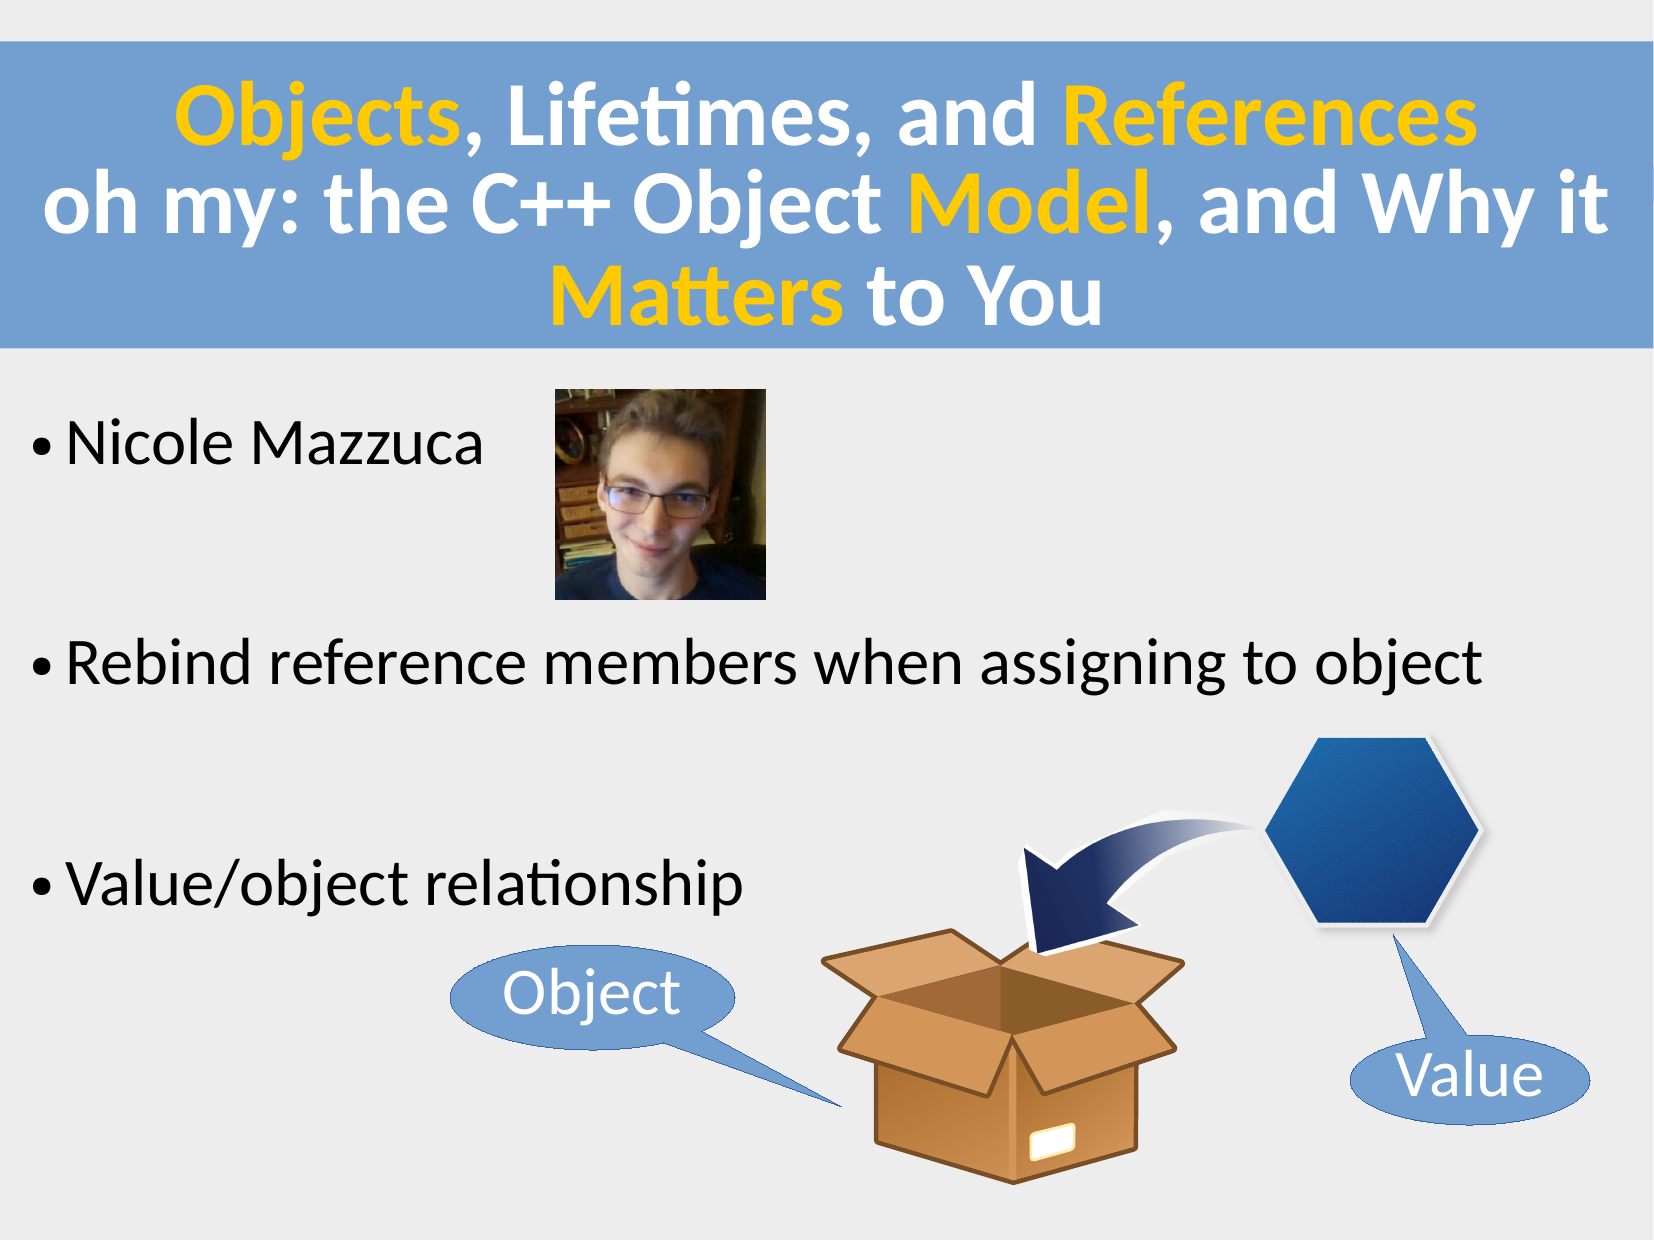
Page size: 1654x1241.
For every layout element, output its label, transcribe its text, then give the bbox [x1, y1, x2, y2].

title oh my: the C++ Object Model, and Why it Matters to You [0, 165, 1654, 349]
picture [555, 389, 766, 601]
text_box Nicole Mazzuca Rebind reference members when assigning to object Value/object relationship [15, 407, 1636, 1216]
picture [820, 720, 1506, 1186]
text_box Object [450, 945, 842, 1107]
text_box Value [1350, 934, 1591, 1126]
title Objects, Lifetimes, and References [0, 41, 1654, 164]
